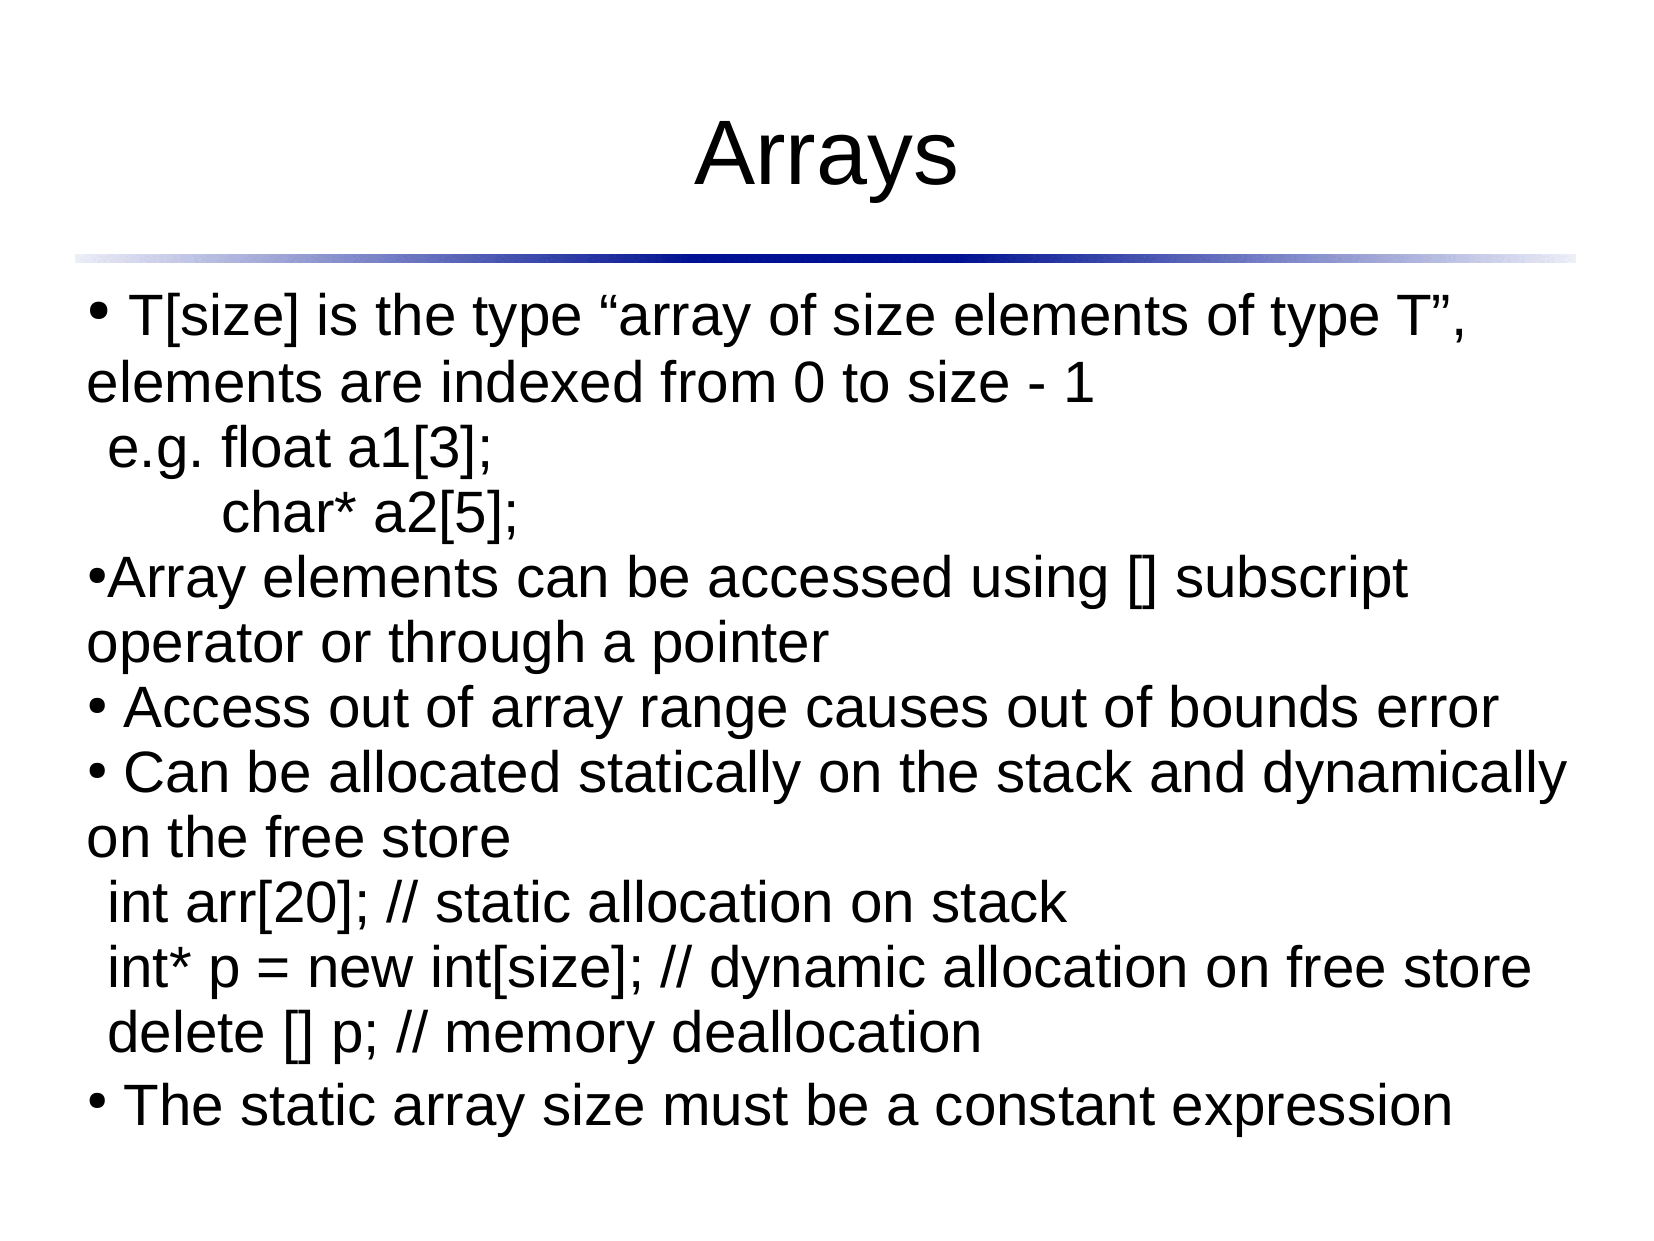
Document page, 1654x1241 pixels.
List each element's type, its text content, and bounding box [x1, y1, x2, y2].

subtitle T[size] is the type “array of size elements of type T”, elements are indexed from 0 to size - 1 e.g. float a1[3]; char* a2[5]; Array elements can be accessed using [] subscript operator or through a pointer Access out of array range causes out of bounds error Can be allocated statically on the stack and dynamically on the free store int arr[20]; // static allocation on stack int* p = new int[size]; // dynamic allocation on free store delete [] p; // memory deallocation The static array size must be a constant expression [86, 276, 1576, 1241]
picture [75, 254, 1576, 263]
title Arrays [82, 65, 1571, 241]
